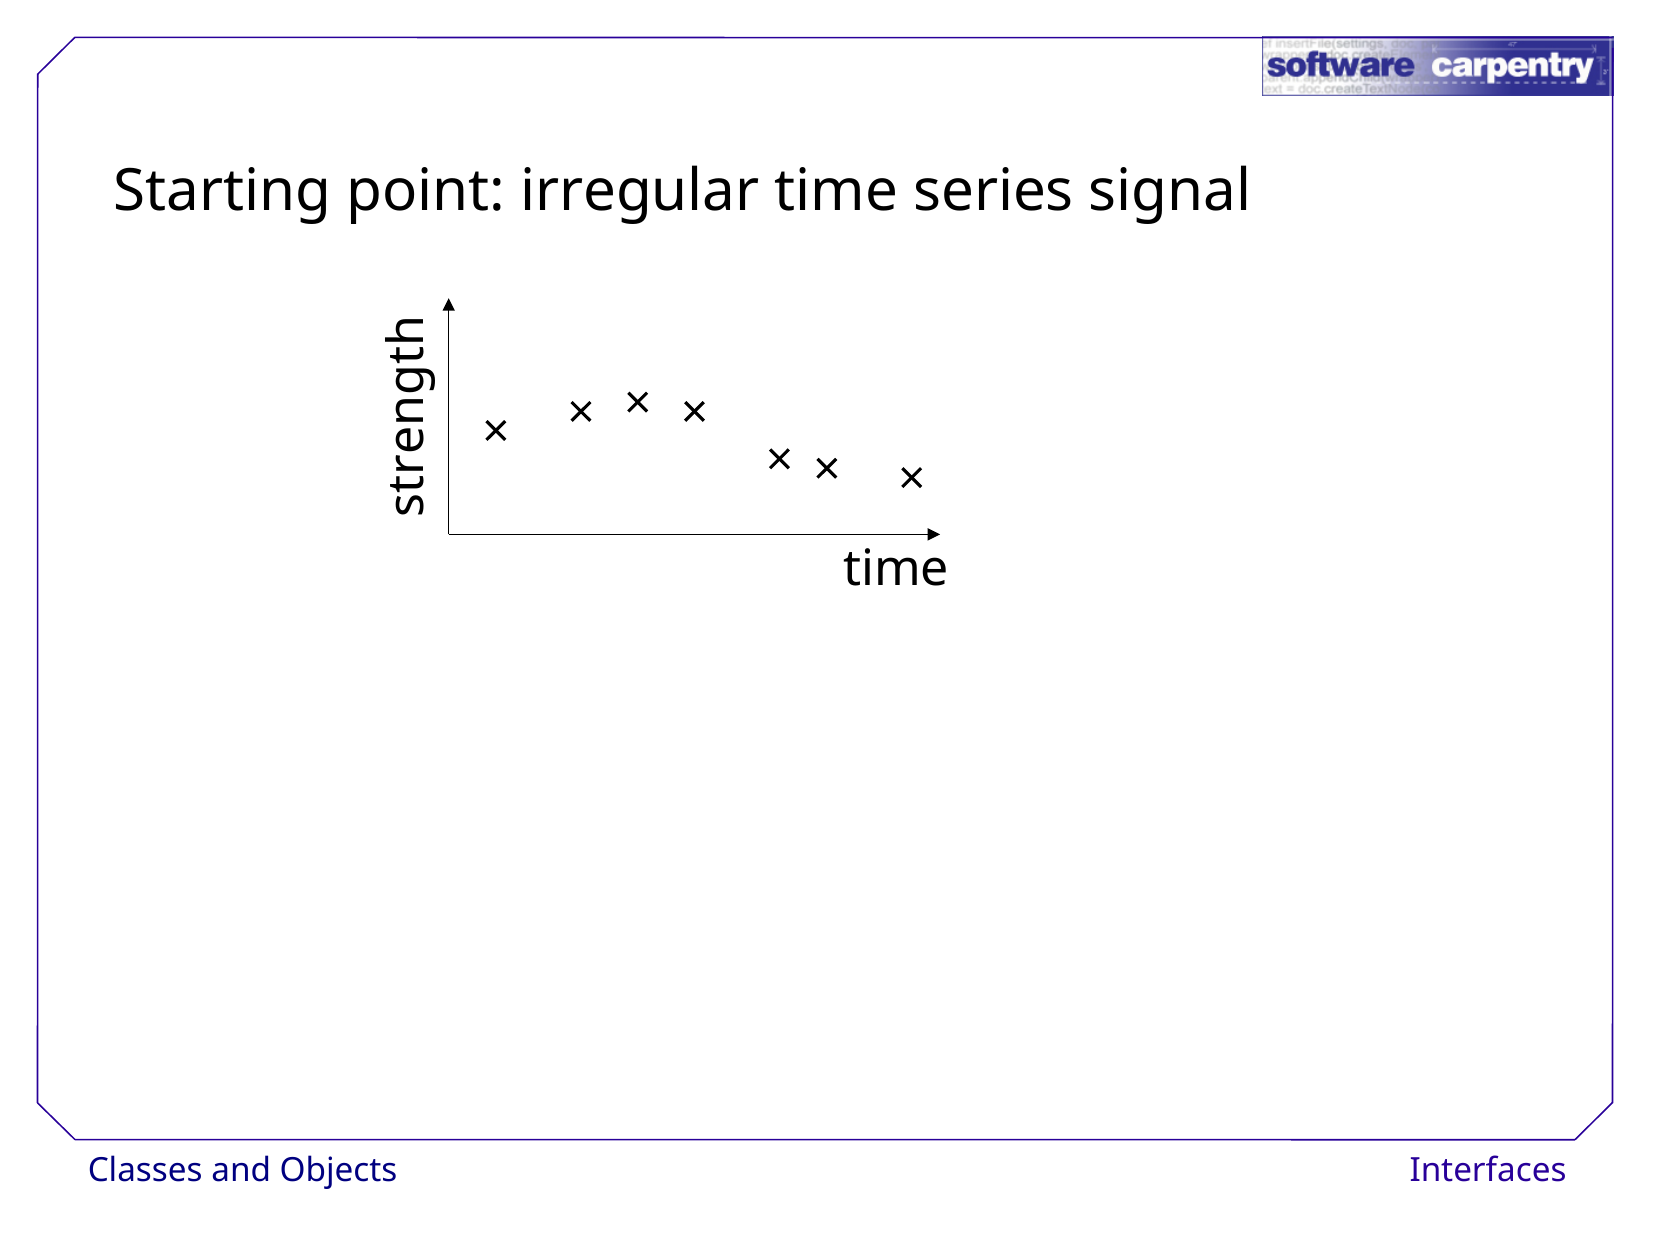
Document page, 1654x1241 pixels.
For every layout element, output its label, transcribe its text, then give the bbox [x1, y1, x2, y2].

text_box time [828, 532, 965, 604]
picture [1262, 36, 1614, 96]
text_box strength [371, 300, 443, 533]
text_box Starting point: irregular time series signal [99, 109, 1517, 231]
